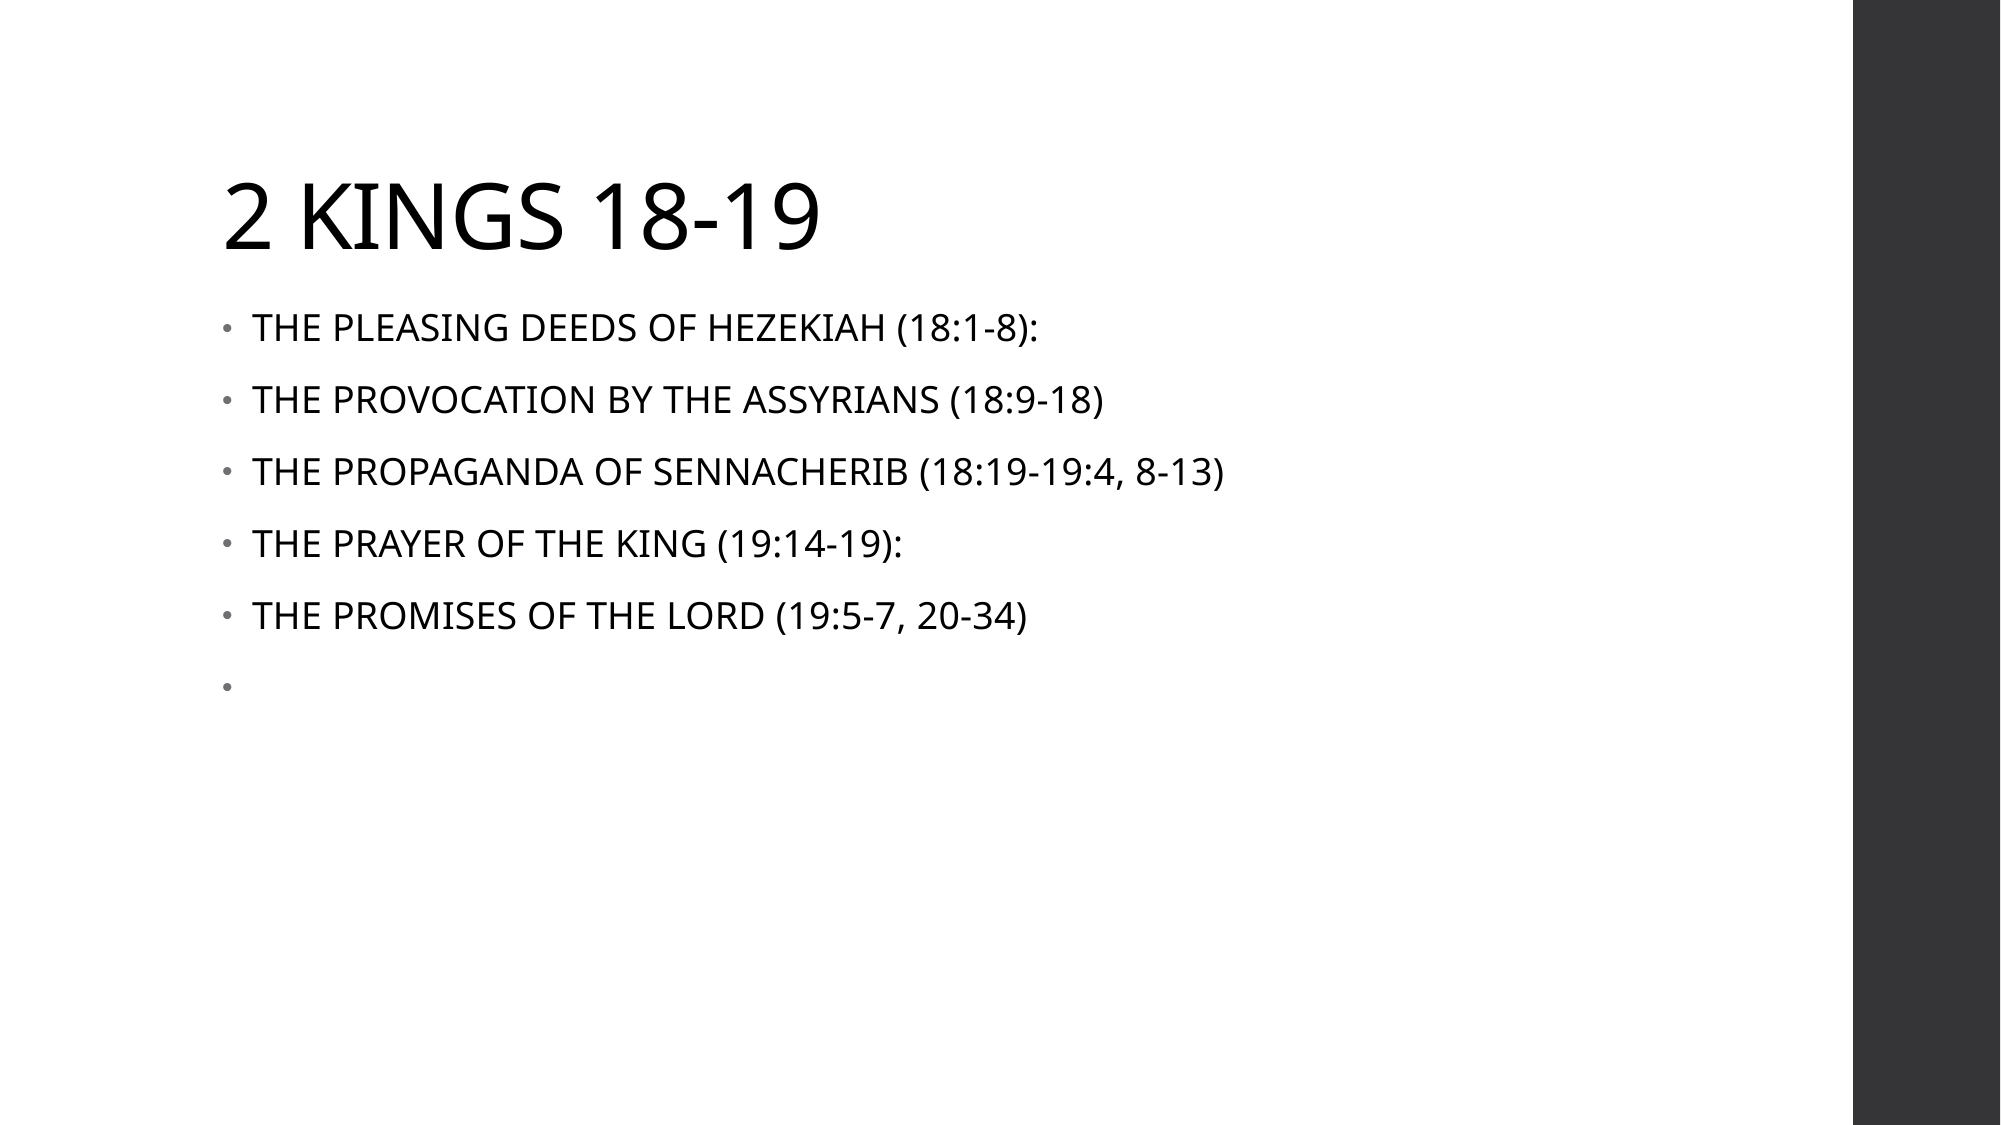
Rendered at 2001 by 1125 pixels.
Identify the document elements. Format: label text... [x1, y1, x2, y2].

title 2 KINGS 18-19 [206, 60, 1797, 278]
list THE PLEASING DEEDS OF HEZEKIAH (18:1-8): THE PROVOCATION BY THE ASSYRIANS (18:9-18) THE PROPAGANDA OF SENNACHERIB (18:19-19:4, 8-13) THE PRAYER OF THE KING (19:14-19): THE PROMISES OF THE LORD (19:5-7, 20-34) [206, 299, 1617, 1014]
